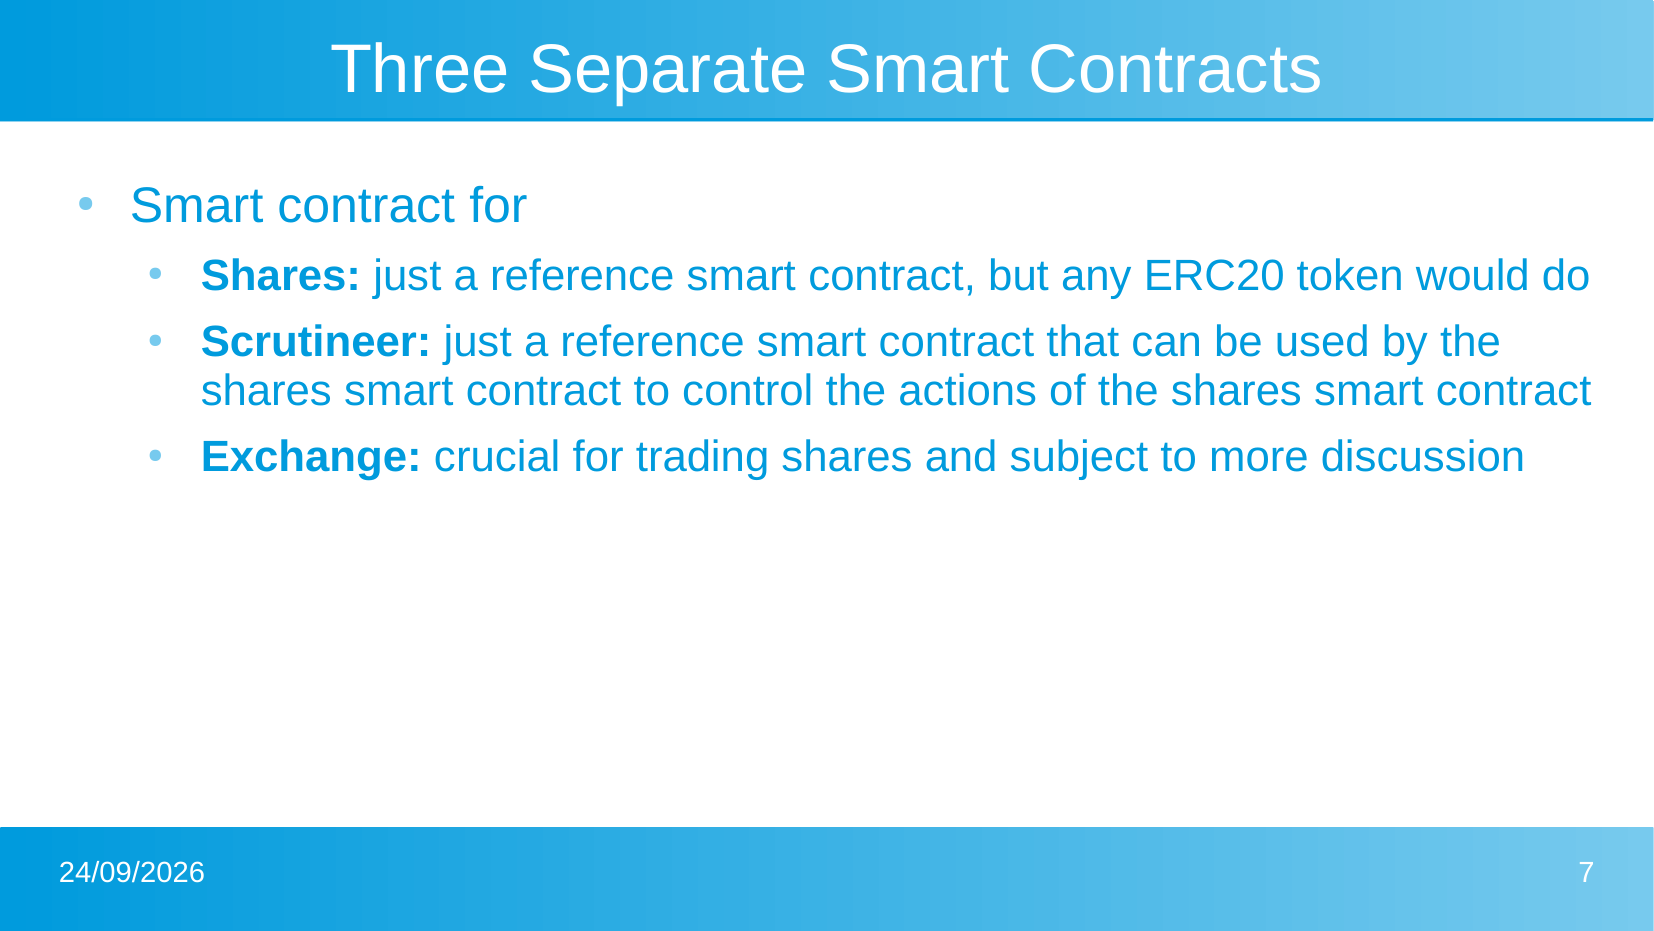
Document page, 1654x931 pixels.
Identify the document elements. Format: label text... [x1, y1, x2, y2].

list Smart contract for Shares: just a reference smart contract, but any ERC20 token would do Scrutineer: just a reference smart contract that can be used by the shares smart contract to control the actions of the shares smart contract Exchange: crucial for trading shares and subject to more discussion [59, 177, 1595, 768]
title Three Separate Smart Contracts [59, 29, 1595, 108]
